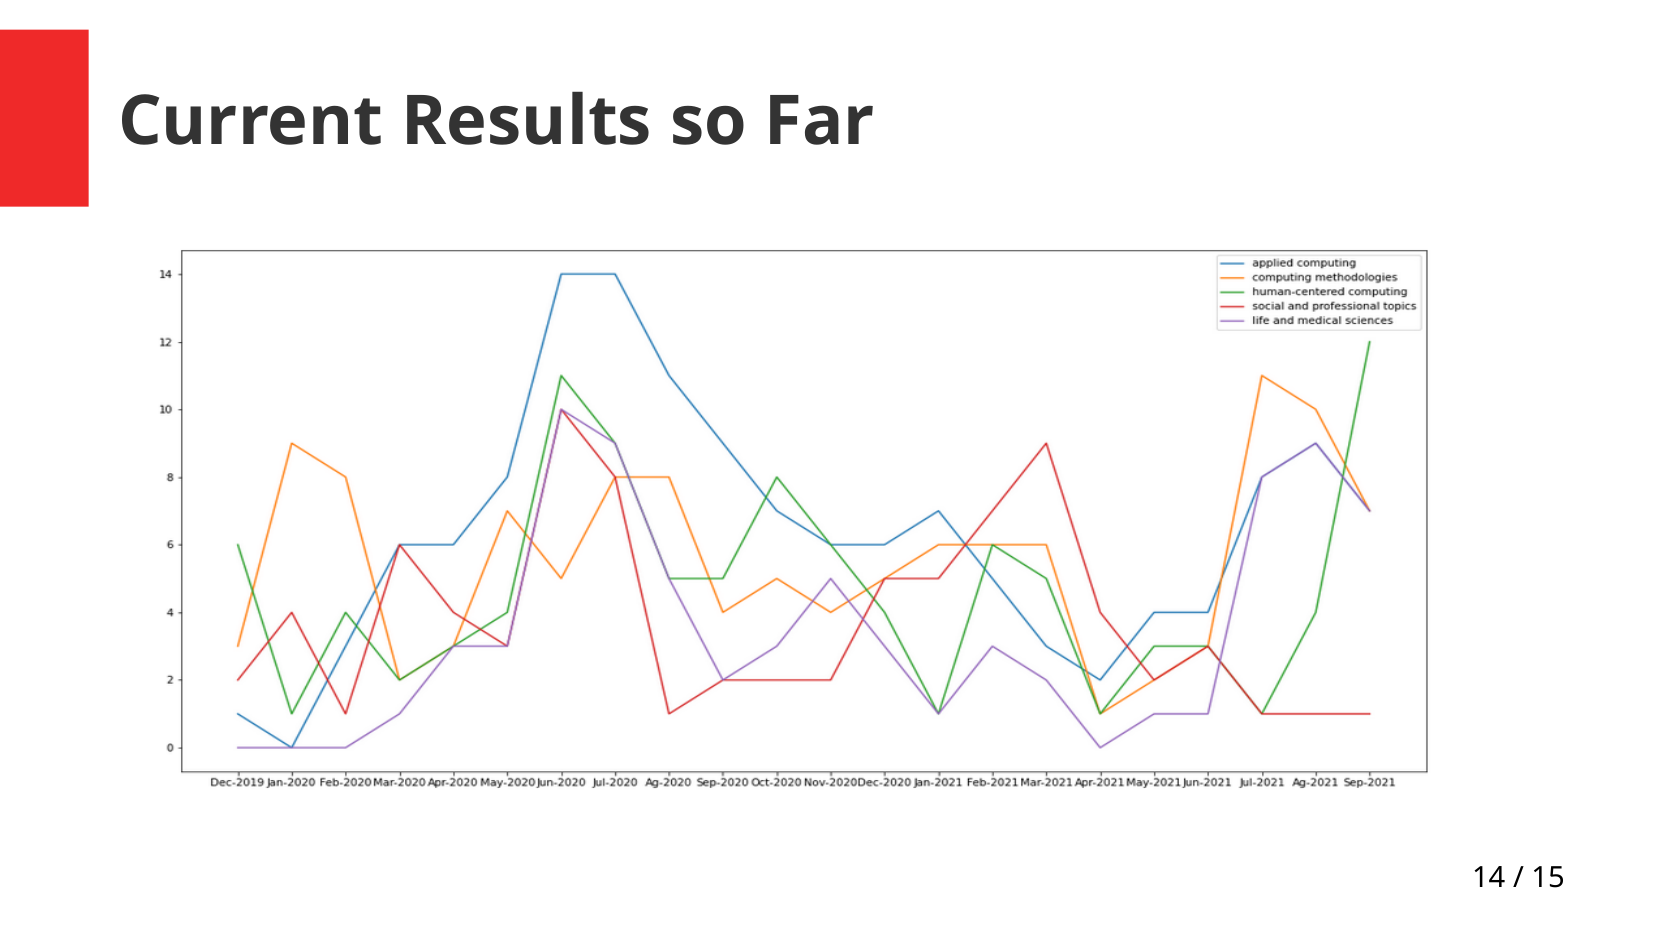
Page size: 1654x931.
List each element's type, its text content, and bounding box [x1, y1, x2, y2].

picture [150, 239, 1446, 798]
title Current Results so Far [118, 29, 1595, 207]
